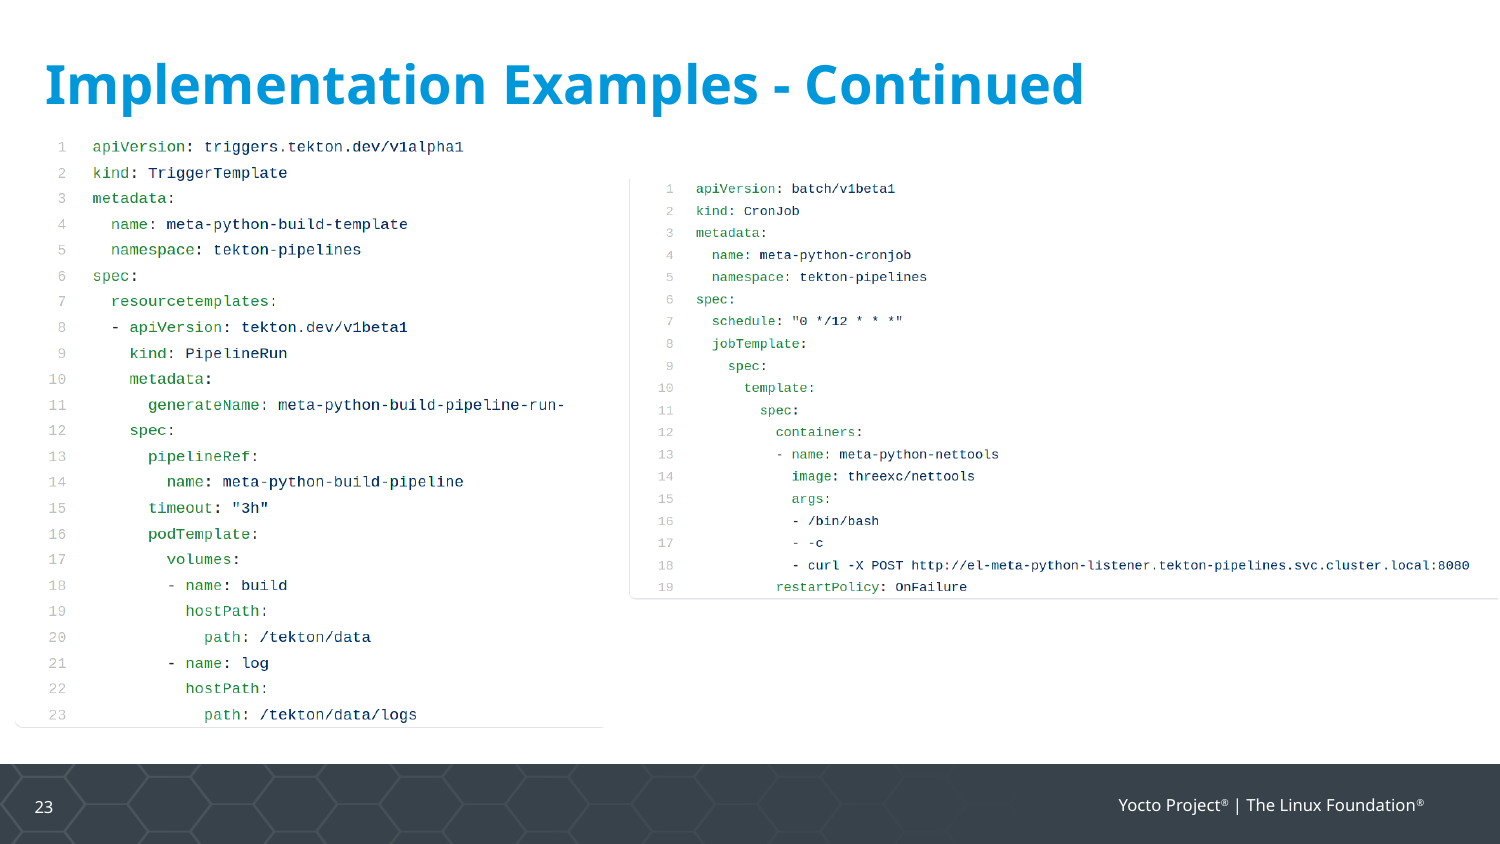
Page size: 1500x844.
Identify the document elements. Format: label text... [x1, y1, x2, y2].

title Implementation Examples - Continued [44, 50, 1395, 160]
picture [0, 0, 1500, 844]
